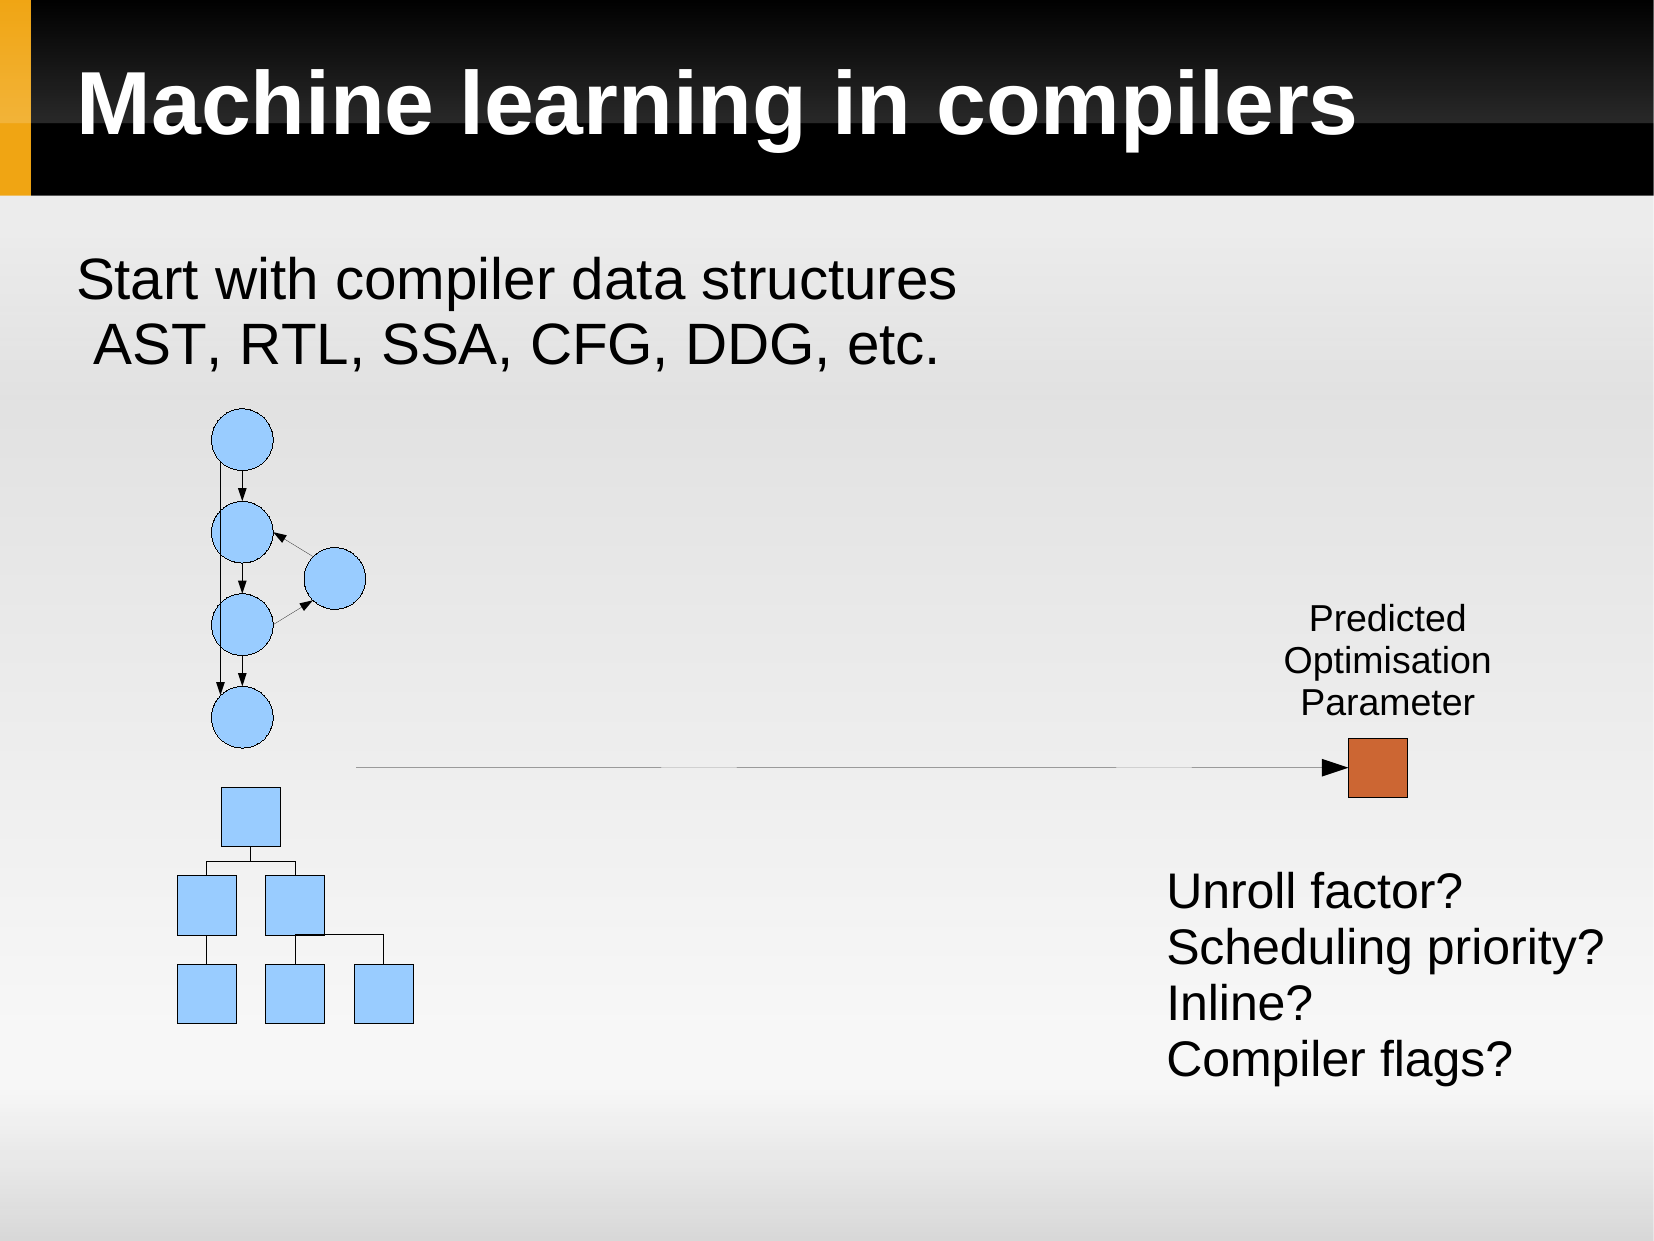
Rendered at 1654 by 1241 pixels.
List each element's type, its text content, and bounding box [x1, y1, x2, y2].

text_box Unroll factor? Scheduling priority? Inline? Compiler flags? [1151, 856, 1620, 1095]
text_box [211, 686, 274, 749]
text_box [265, 964, 325, 1024]
text_box [221, 501, 274, 564]
text_box [1348, 738, 1408, 798]
text_box [211, 603, 220, 646]
text_box [177, 964, 237, 1024]
text_box [221, 787, 281, 847]
text_box [265, 875, 325, 936]
text_box [177, 875, 237, 936]
text_box [211, 510, 220, 554]
title Machine learning in compilers [76, 0, 1565, 208]
text_box Predicted Optimisation Parameter [1210, 590, 1565, 732]
text_box [211, 408, 274, 471]
text_box [354, 964, 414, 1024]
picture [0, 0, 1654, 1241]
text_box [221, 593, 274, 656]
text_box [304, 547, 366, 610]
text_box Start with compiler data structures AST, RTL, SSA, CFG, DDG, etc. [61, 238, 975, 384]
